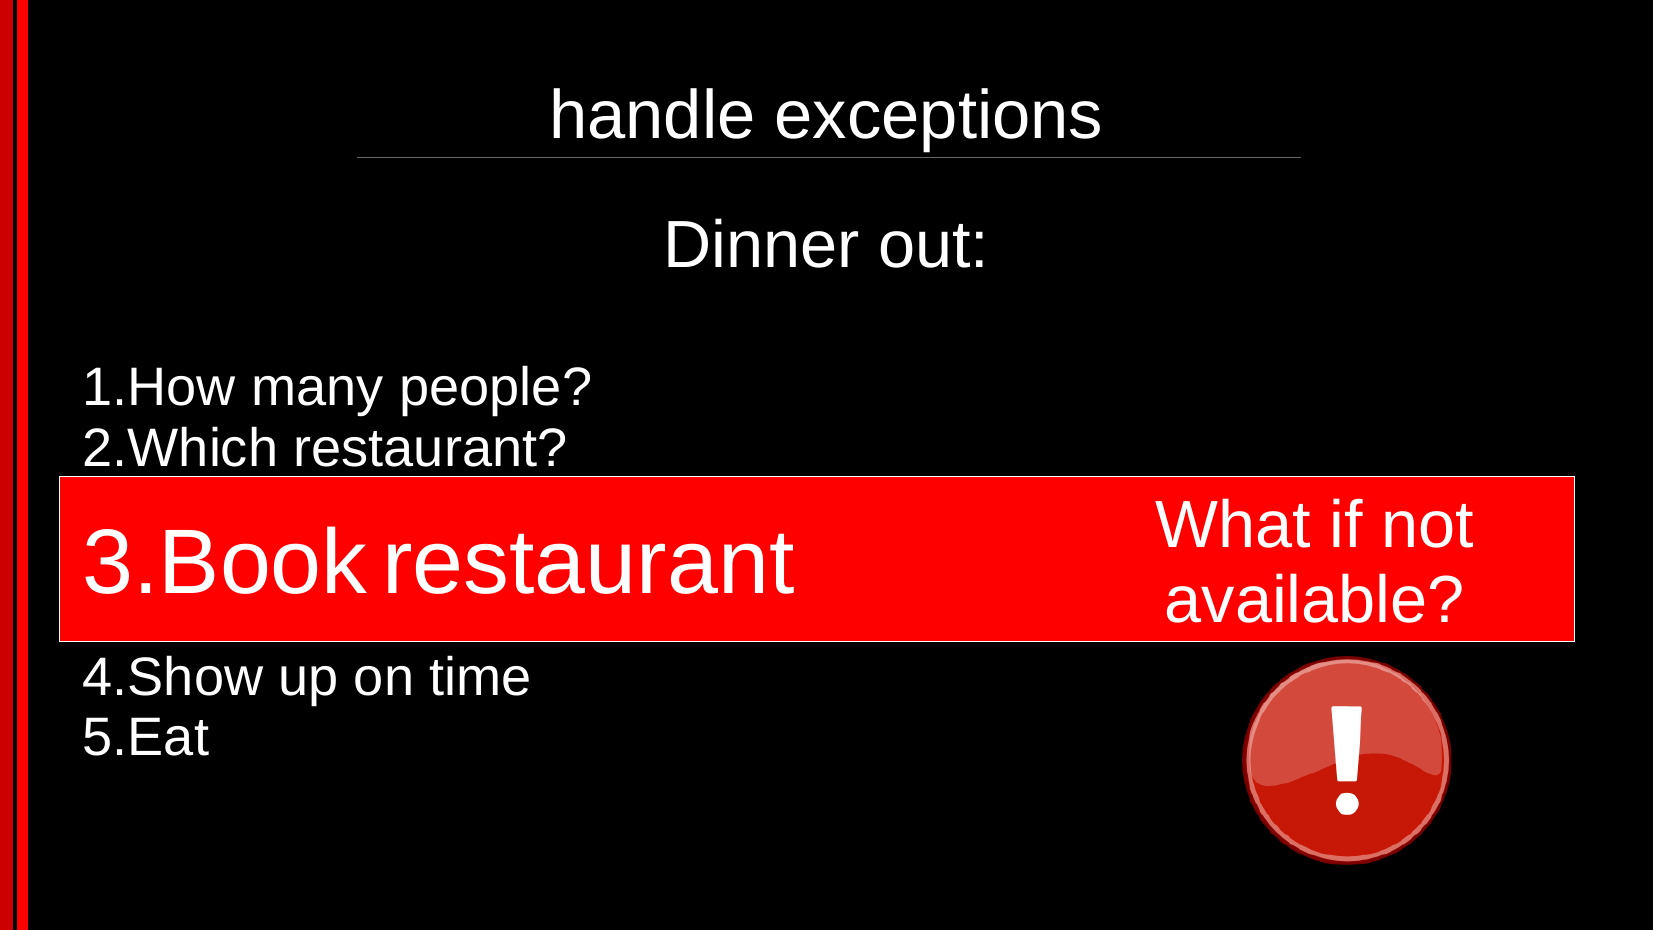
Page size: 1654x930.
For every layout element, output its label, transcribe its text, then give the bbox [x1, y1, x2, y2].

title handle exceptions [82, 36, 1571, 193]
subtitle Dinner out: How many people? Which restaurant? Book restaurant Show up on time Eat [82, 206, 1571, 768]
text_box [59, 476, 82, 642]
text_box [1571, 476, 1575, 642]
picture [1229, 652, 1462, 885]
text_box What if not available? [1090, 479, 1540, 644]
